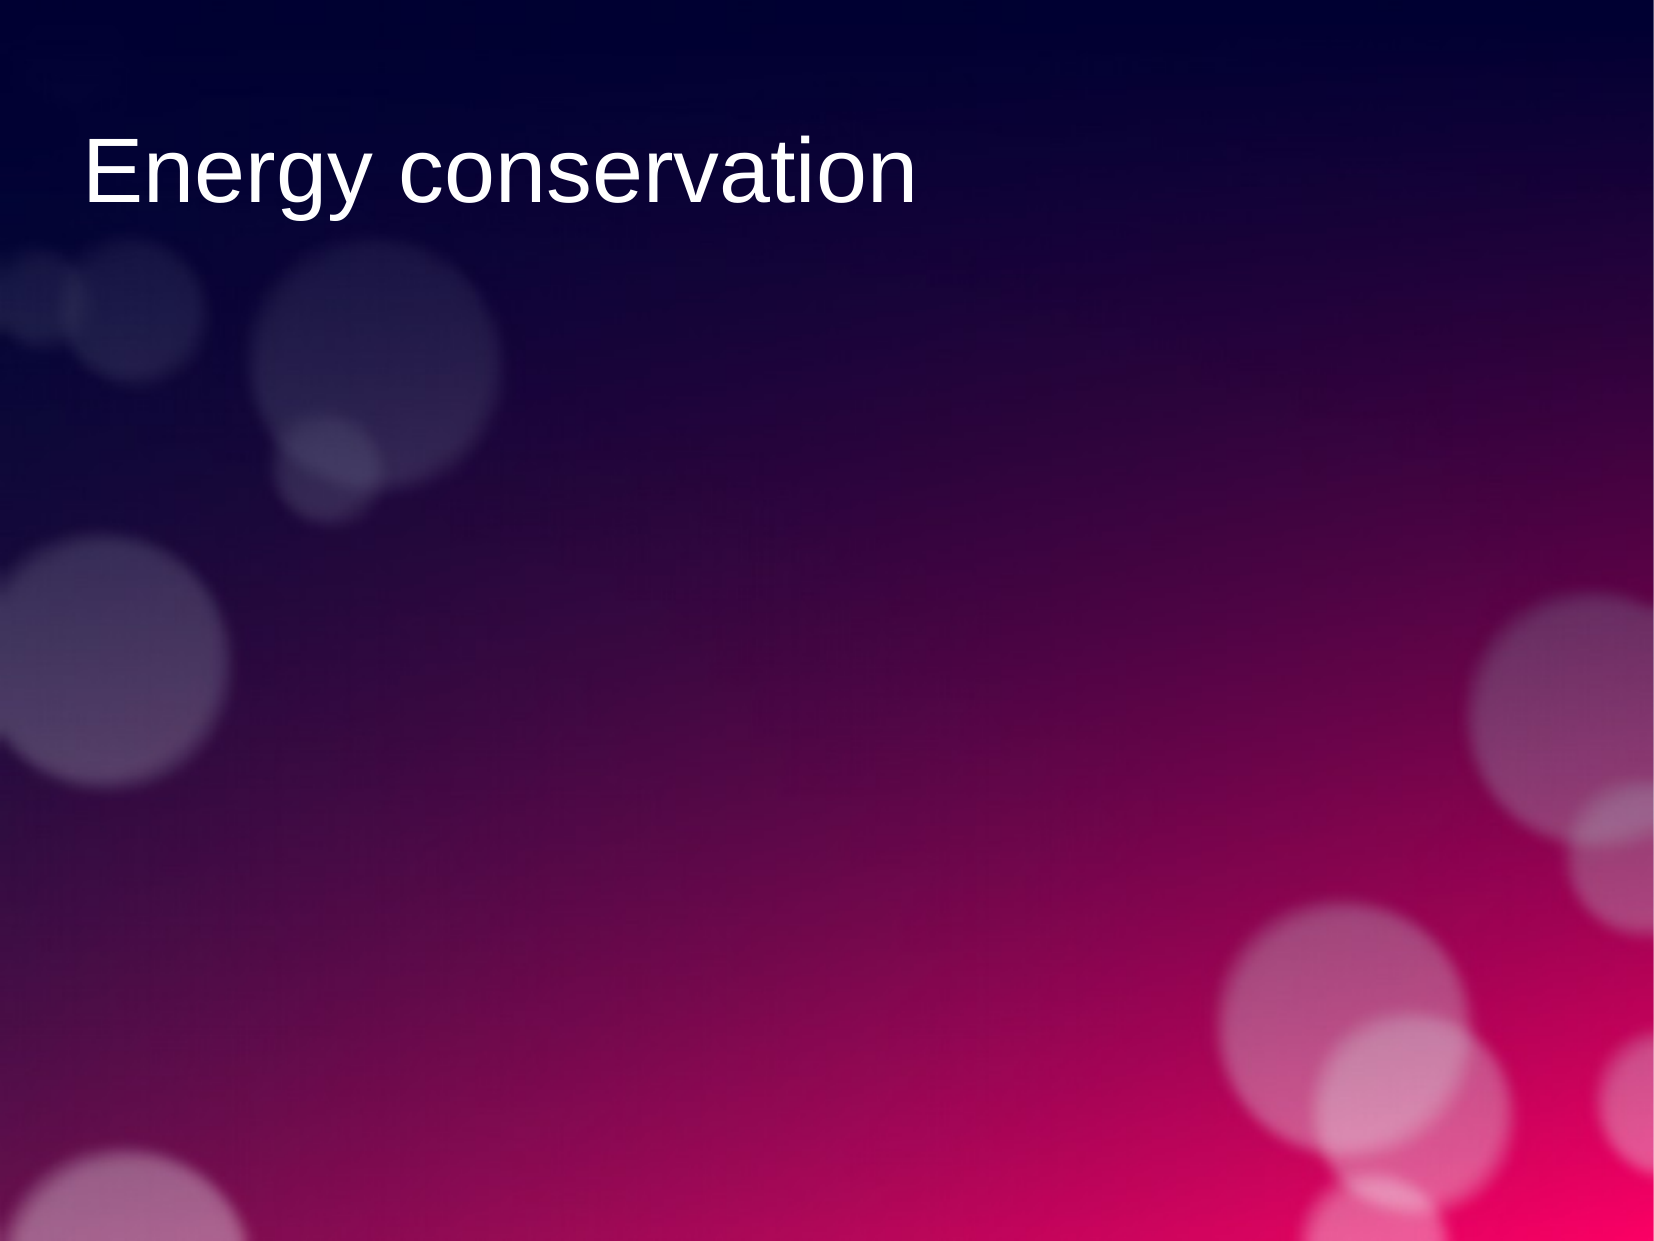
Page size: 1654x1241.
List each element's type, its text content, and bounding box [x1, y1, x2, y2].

title Energy conservation [82, 67, 1571, 275]
picture [0, 0, 1654, 1241]
